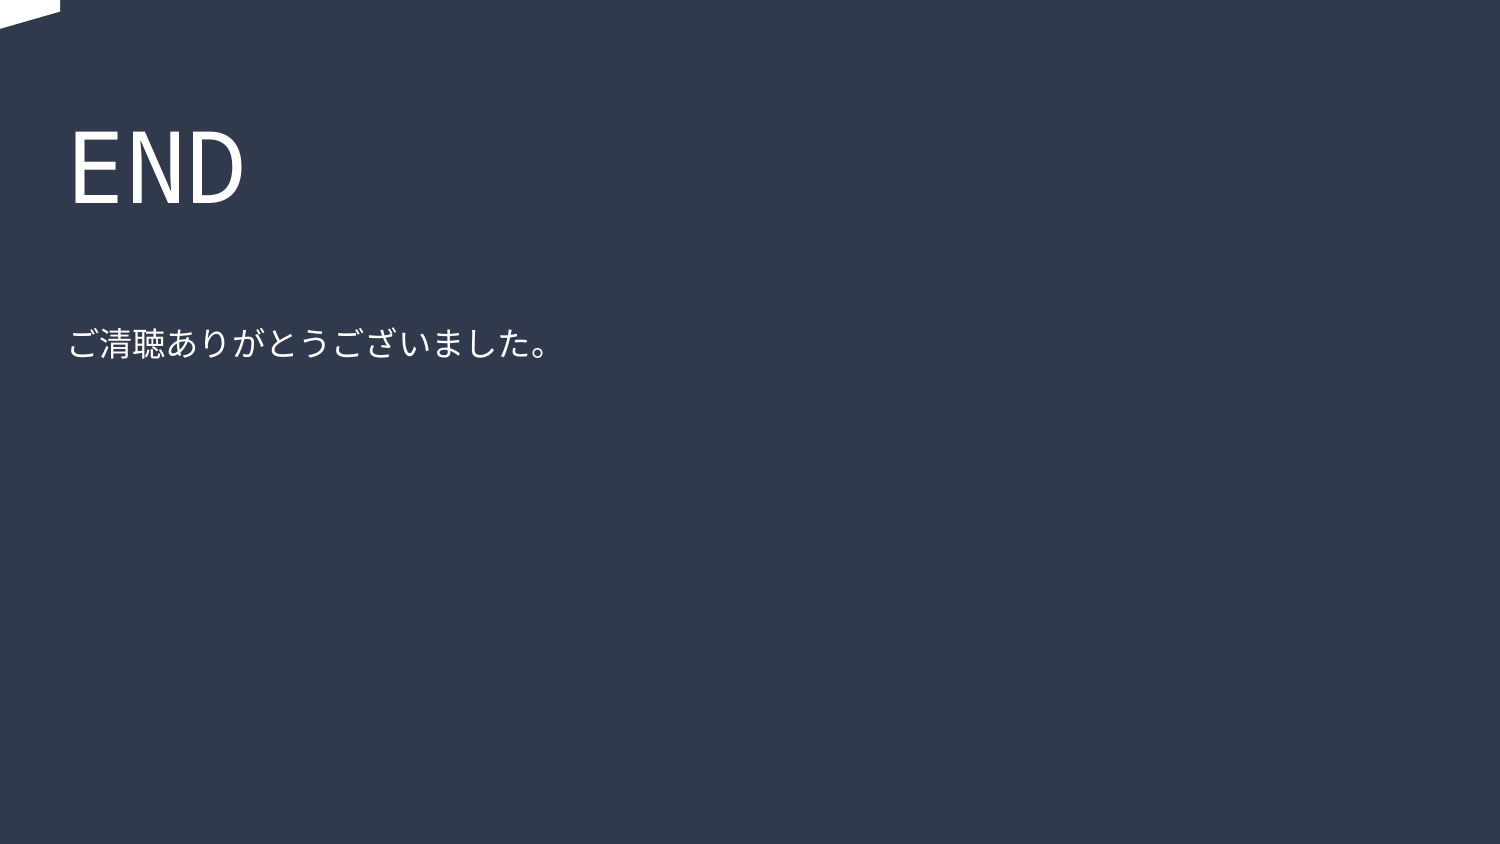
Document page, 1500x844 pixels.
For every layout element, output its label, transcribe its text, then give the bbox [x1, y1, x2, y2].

subtitle ご清聴ありがとうございました。 [51, 308, 748, 430]
title END [51, 88, 1449, 299]
